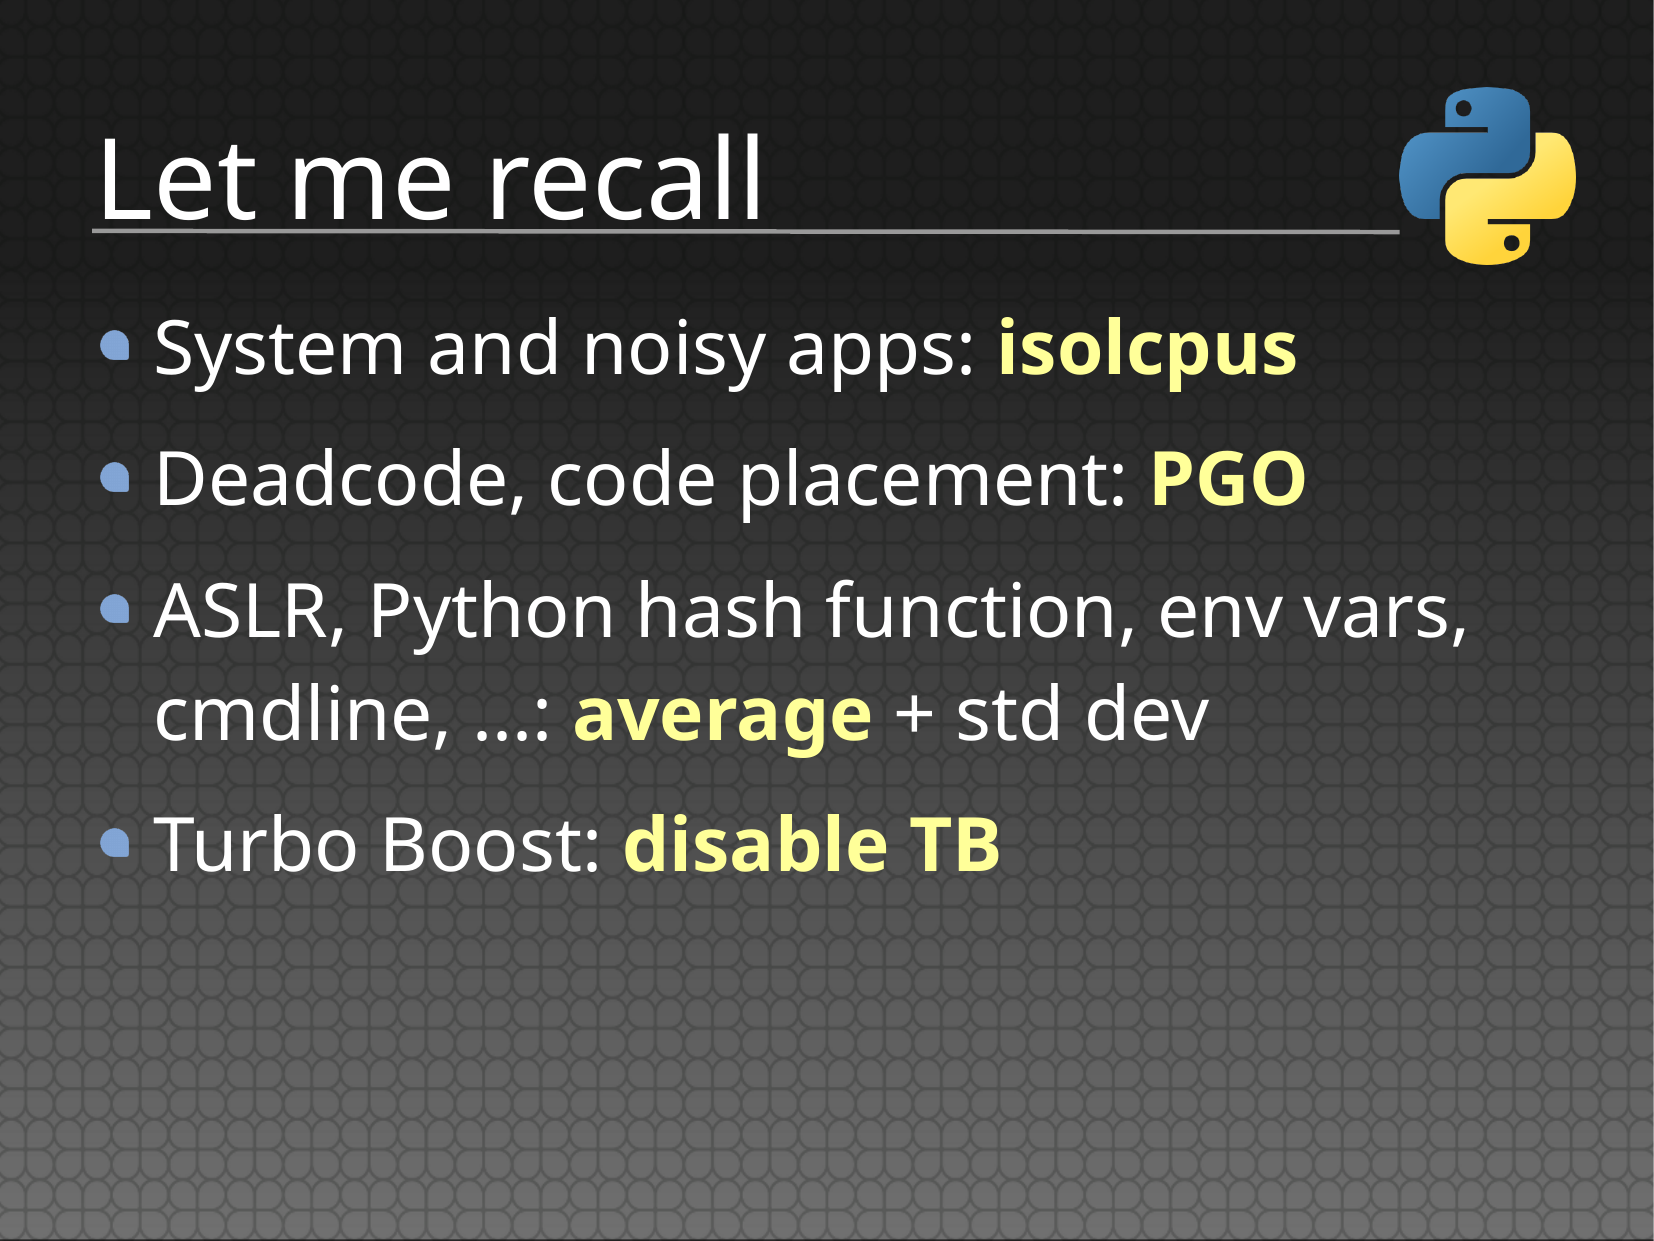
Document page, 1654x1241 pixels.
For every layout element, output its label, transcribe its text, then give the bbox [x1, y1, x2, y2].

title Let me recall [94, 100, 1426, 251]
picture [0, 0, 1654, 1241]
list System and noisy apps: isolcpus Deadcode, code placement: PGO ASLR, Python hash function, env vars, cmdline, ...: average + std dev Turbo Boost: disable TB [82, 293, 1571, 1034]
